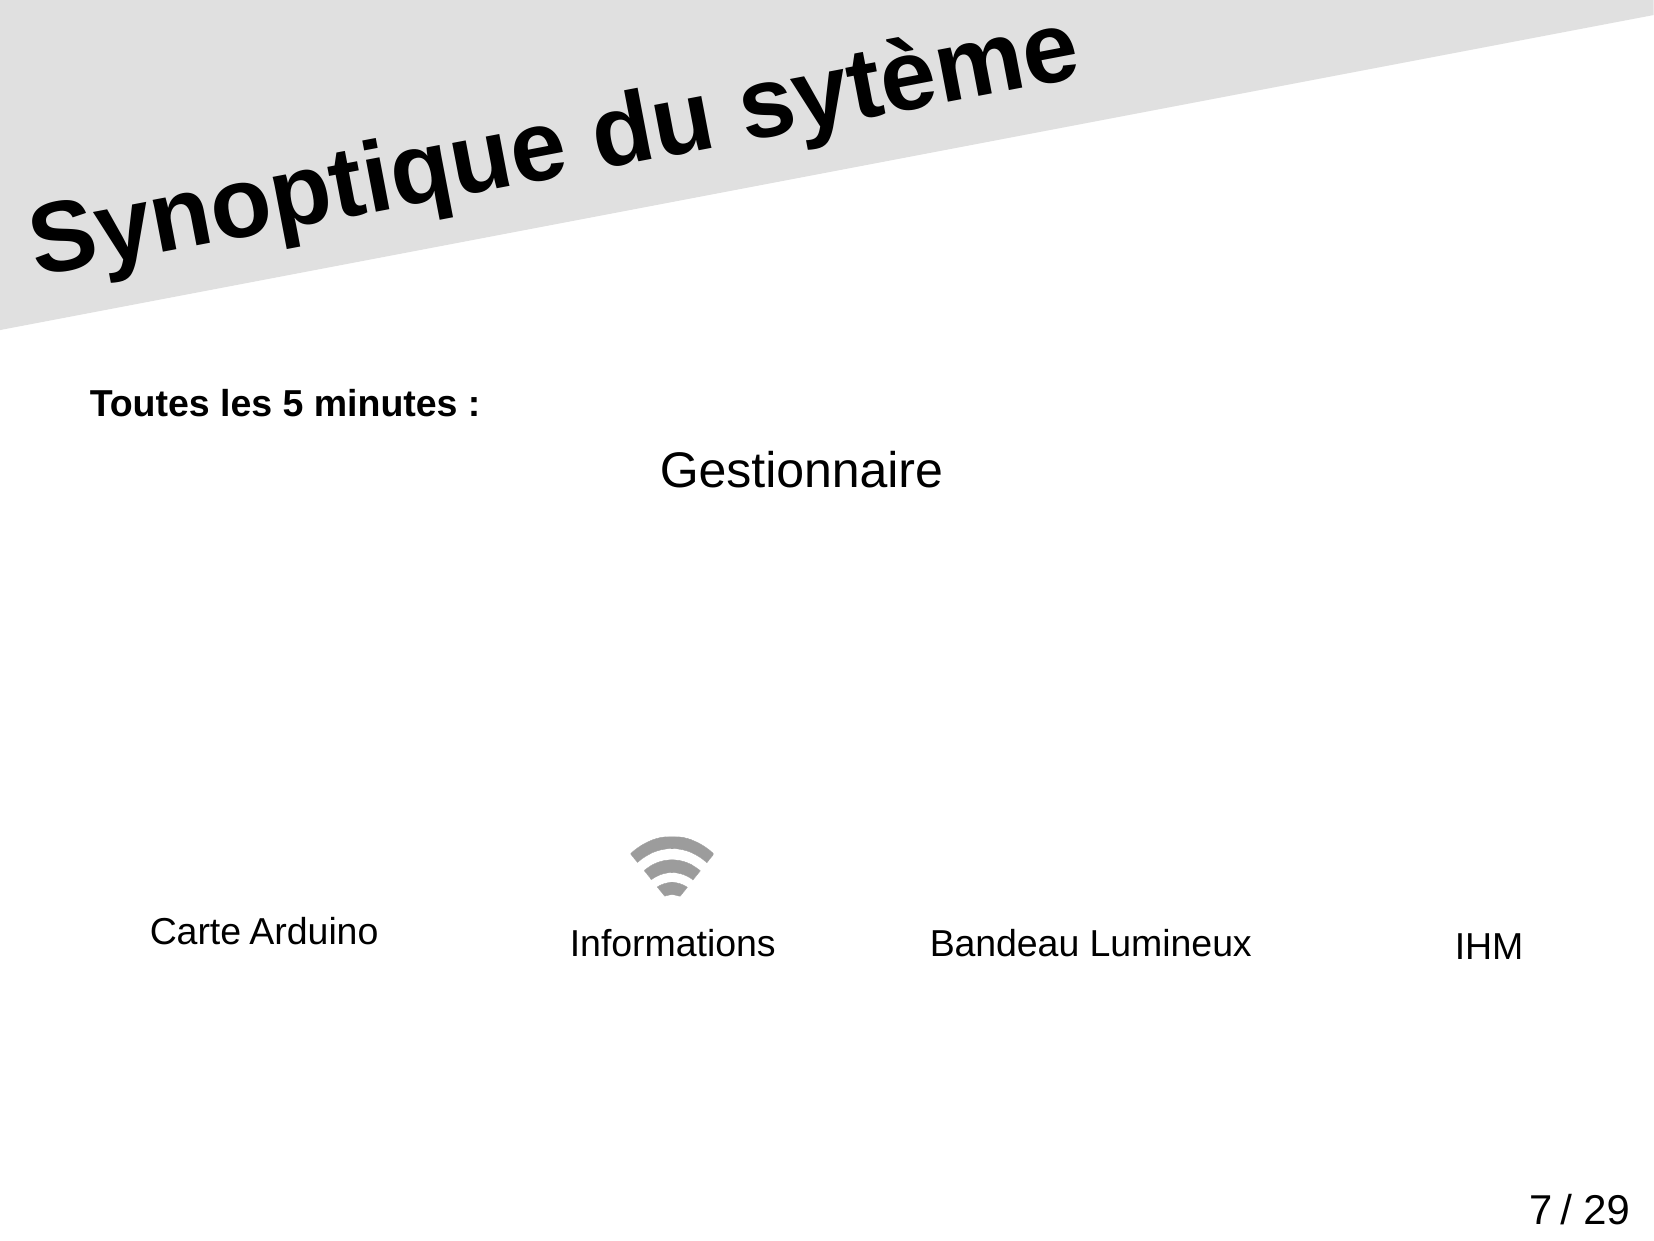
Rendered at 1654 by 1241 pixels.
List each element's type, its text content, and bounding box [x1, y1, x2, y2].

text_box Toutes les 5 minutes : [75, 375, 526, 432]
text_box Gestionnaire [645, 435, 1096, 571]
title Synoptique du sytème [11, 0, 1512, 345]
text_box IHM [1440, 918, 1561, 976]
text_box Carte Arduino [135, 903, 421, 961]
text_box Bandeau Lumineux [915, 915, 1396, 972]
text_box Informations [555, 915, 811, 972]
picture [630, 824, 714, 909]
